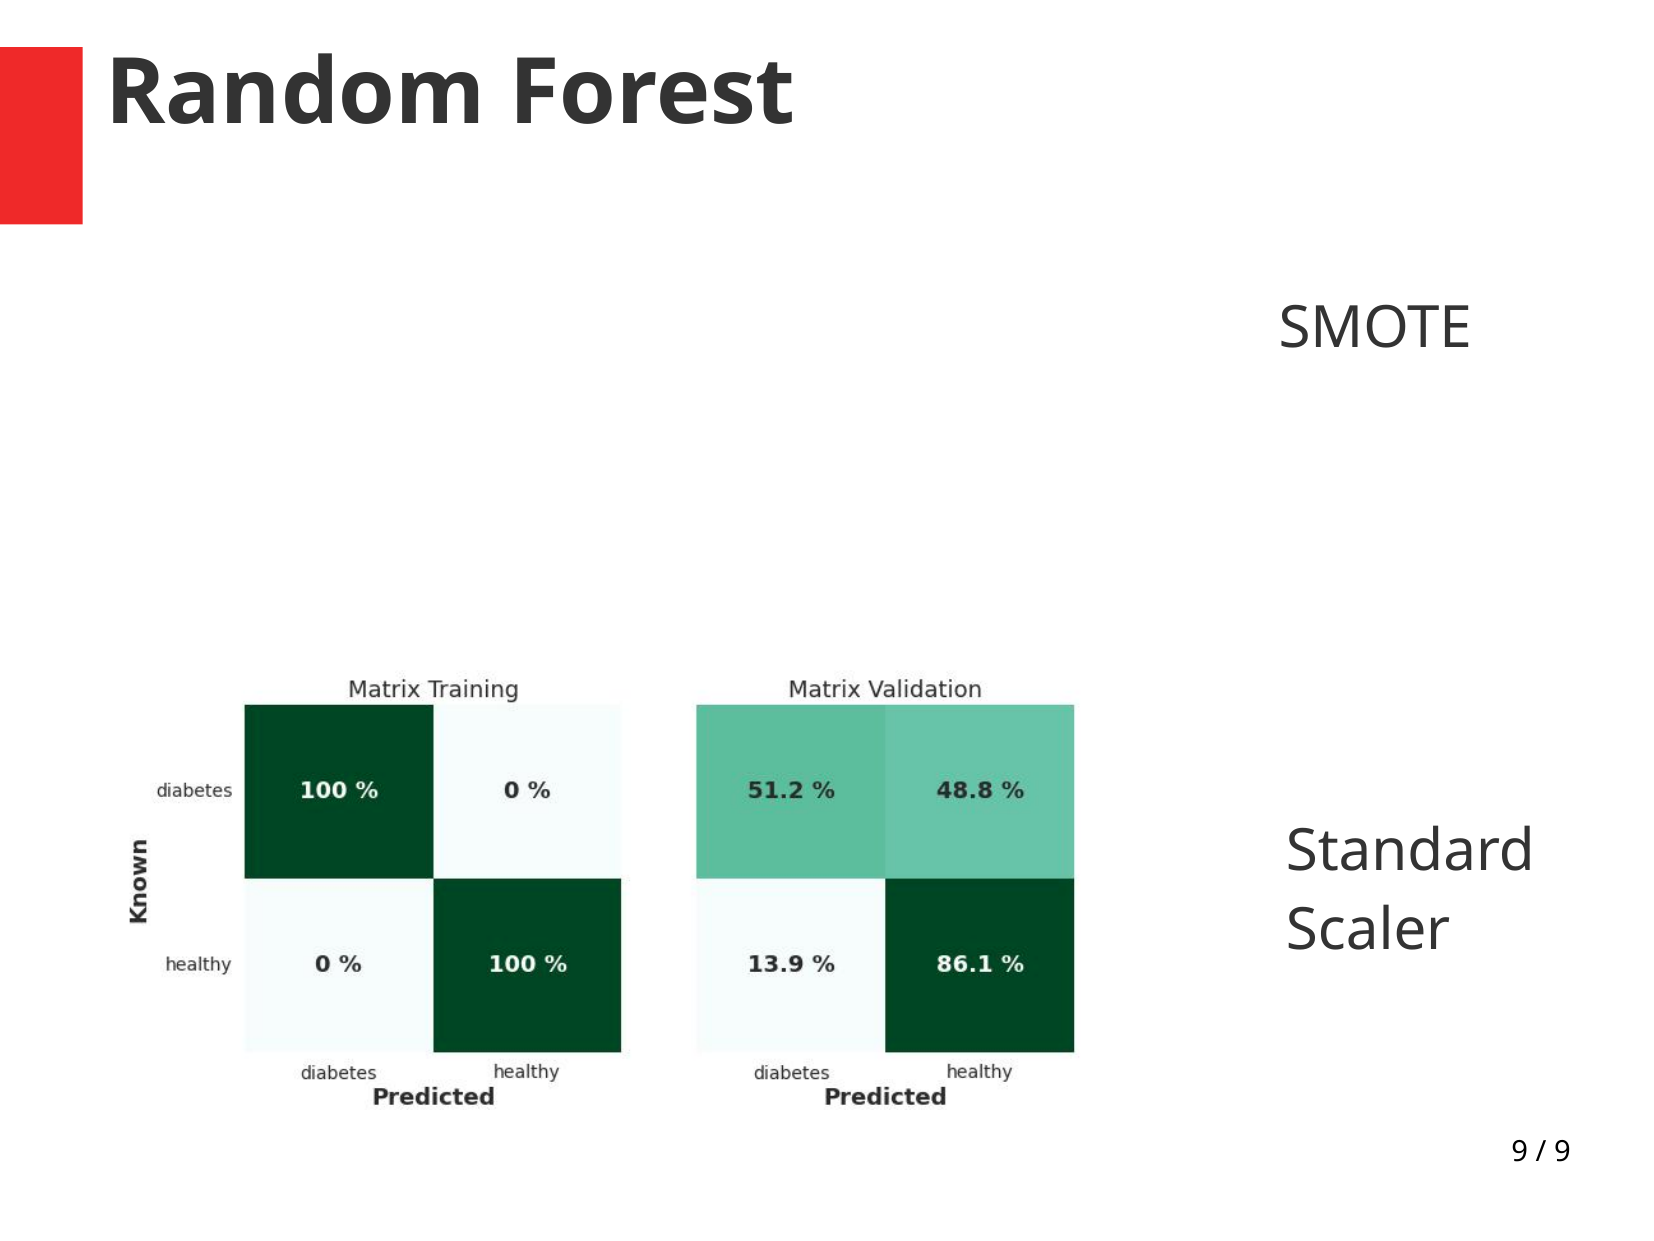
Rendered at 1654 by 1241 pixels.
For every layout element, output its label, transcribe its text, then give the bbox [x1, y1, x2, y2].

list Standard Scaler [1215, 808, 1628, 976]
list SMOTE [1207, 285, 1621, 452]
picture [116, 660, 1092, 1111]
title Random Forest [105, 0, 1558, 193]
